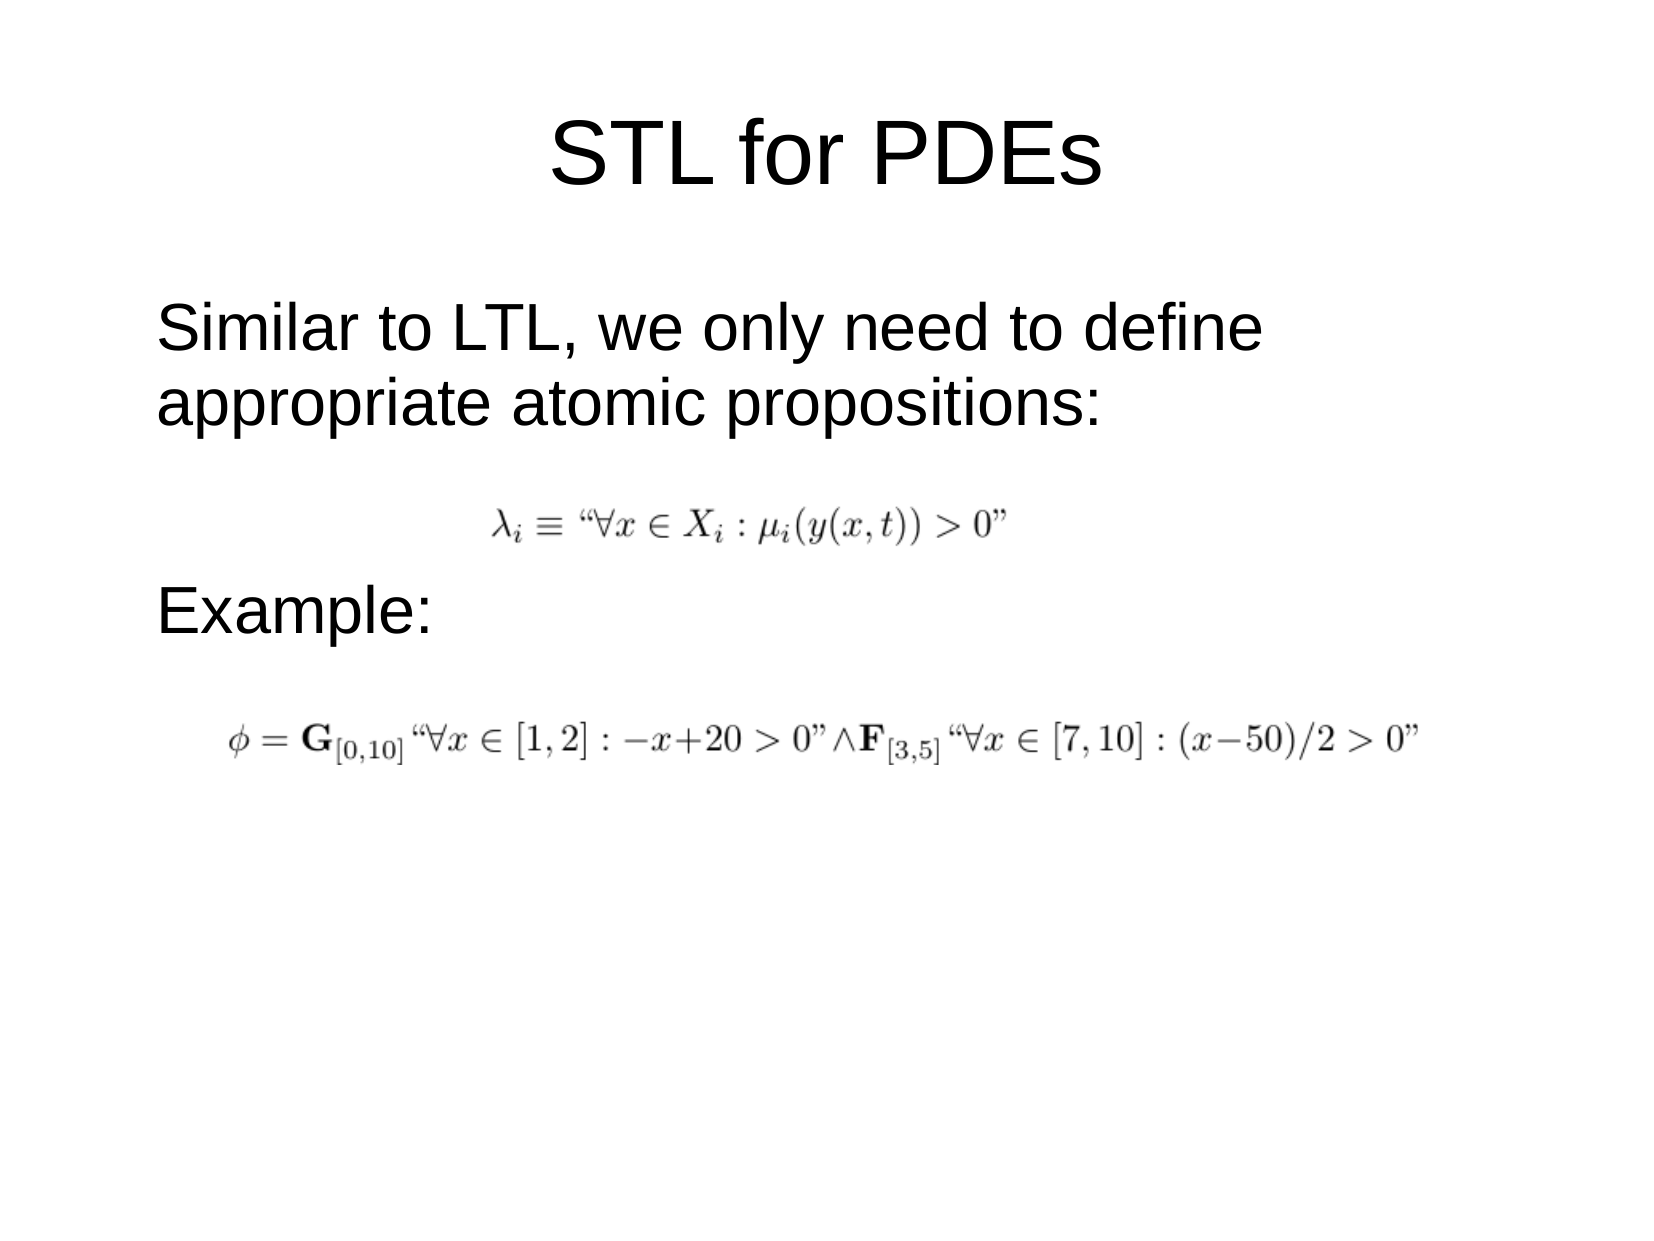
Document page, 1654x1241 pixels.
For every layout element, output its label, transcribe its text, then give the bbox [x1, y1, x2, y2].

picture [465, 494, 1019, 551]
picture [217, 703, 1426, 766]
title STL for PDEs [82, 49, 1571, 257]
list Similar to LTL, we only need to define appropriate atomic propositions: Example: [82, 290, 1571, 1010]
